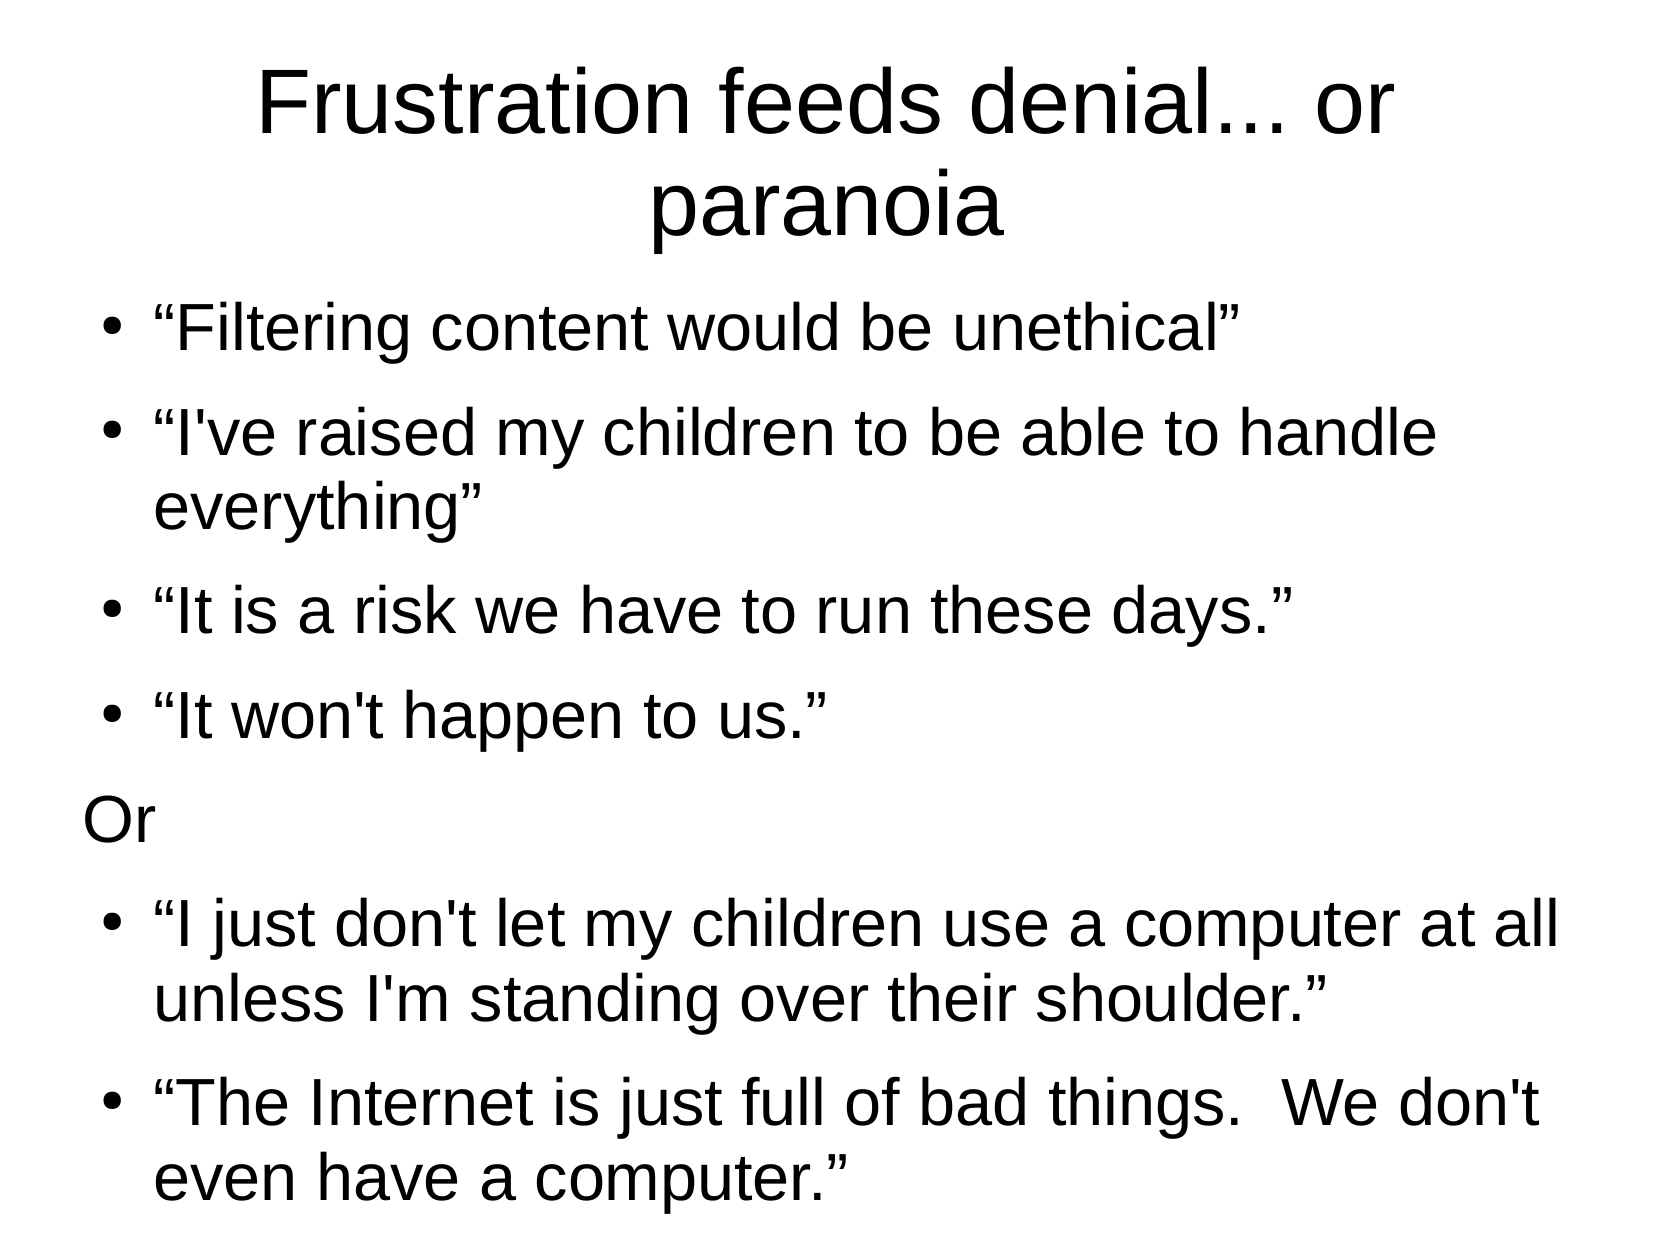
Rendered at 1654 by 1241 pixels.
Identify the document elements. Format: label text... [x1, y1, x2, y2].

title Frustration feeds denial... or paranoia [82, 49, 1571, 257]
list “Filtering content would be unethical” “I've raised my children to be able to handle everything” “It is a risk we have to run these days.” “It won't happen to us.” Or “I just don't let my children use a computer at all unless I'm standing over their shoulder.” “The Internet is just full of bad things. We don't even have a computer.” [82, 290, 1571, 1215]
